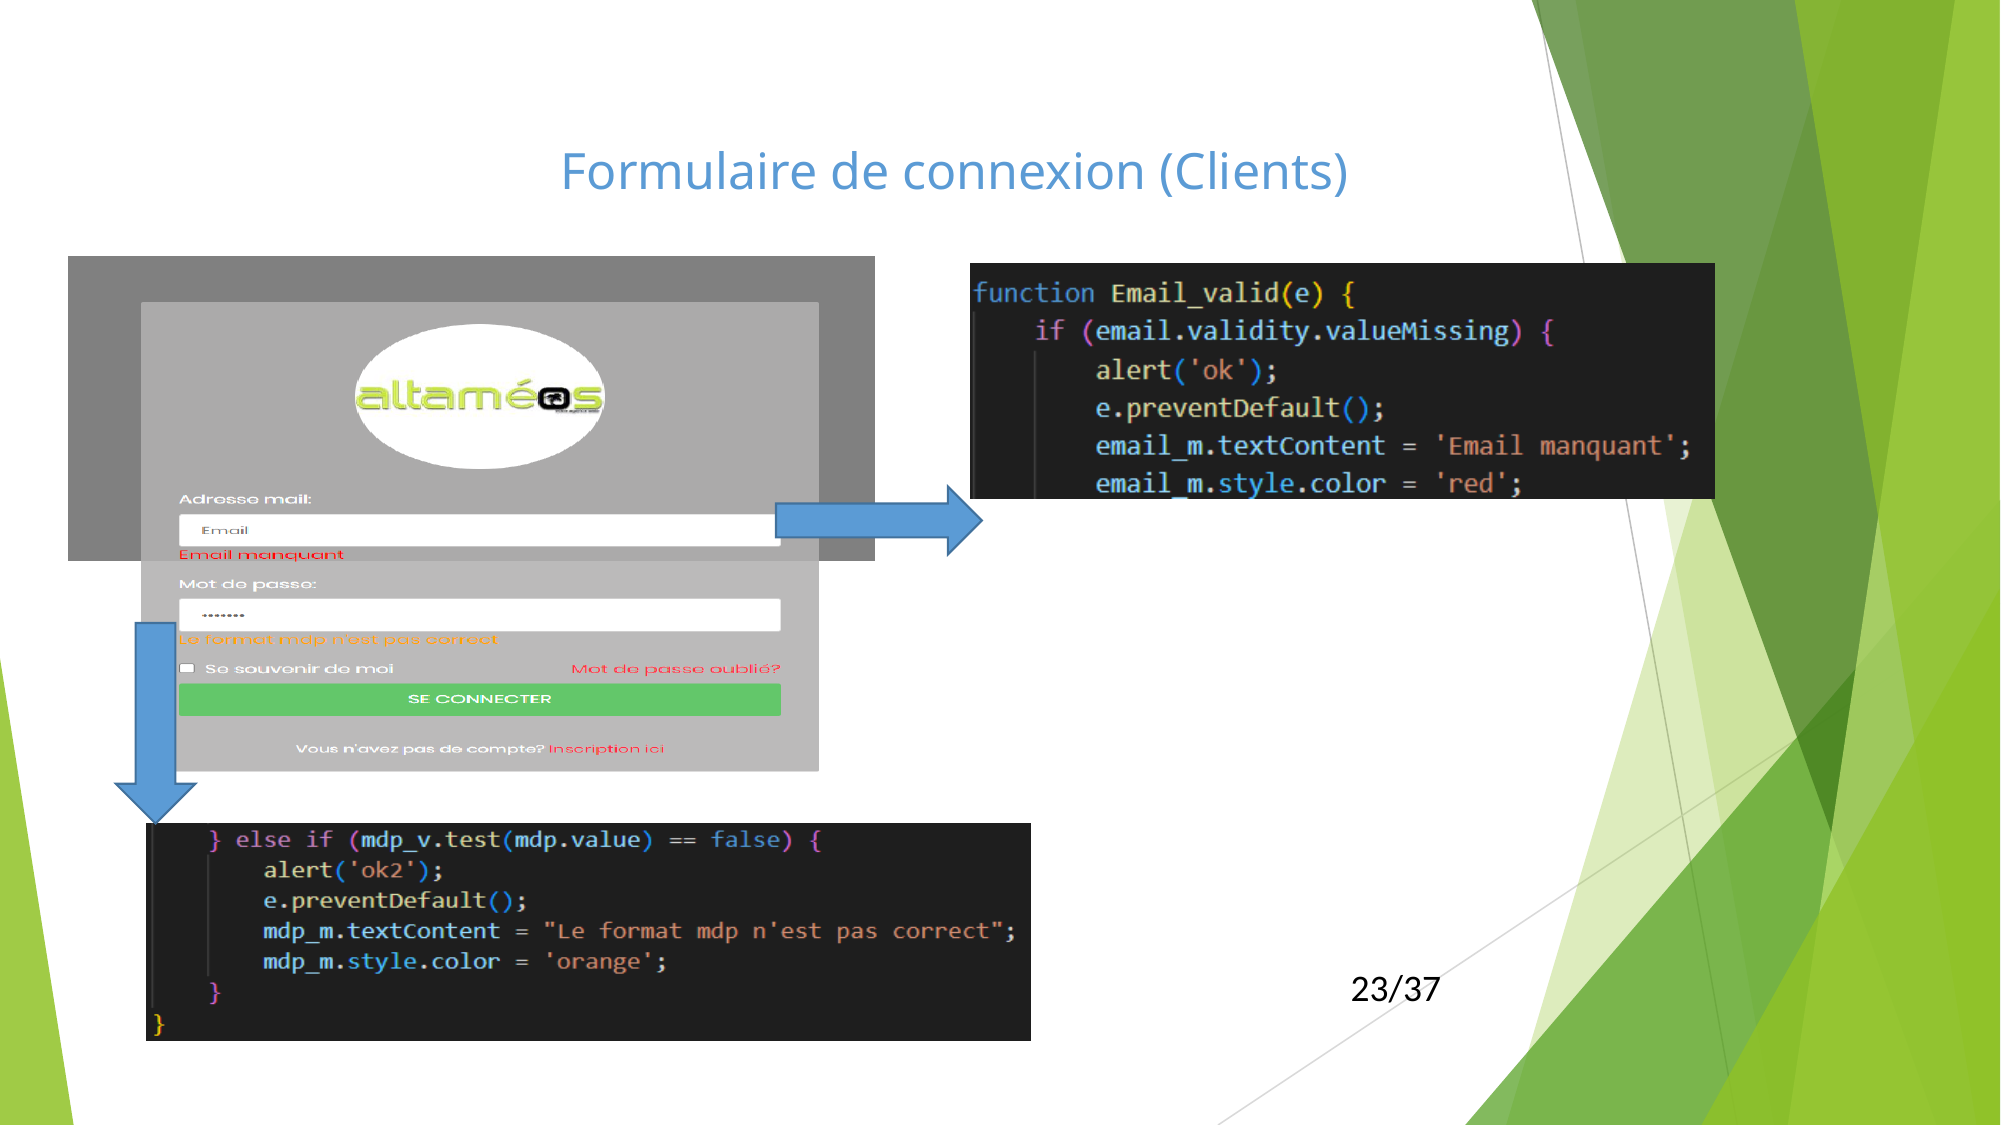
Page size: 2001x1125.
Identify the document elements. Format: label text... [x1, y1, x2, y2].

picture [68, 256, 875, 811]
text_box Formulaire de connexion (Clients) [195, 132, 1715, 209]
text_box 23/37 [1335, 956, 1537, 1017]
picture [146, 823, 1031, 1041]
picture [970, 264, 1715, 499]
text_box [775, 486, 982, 555]
text_box [115, 623, 196, 824]
